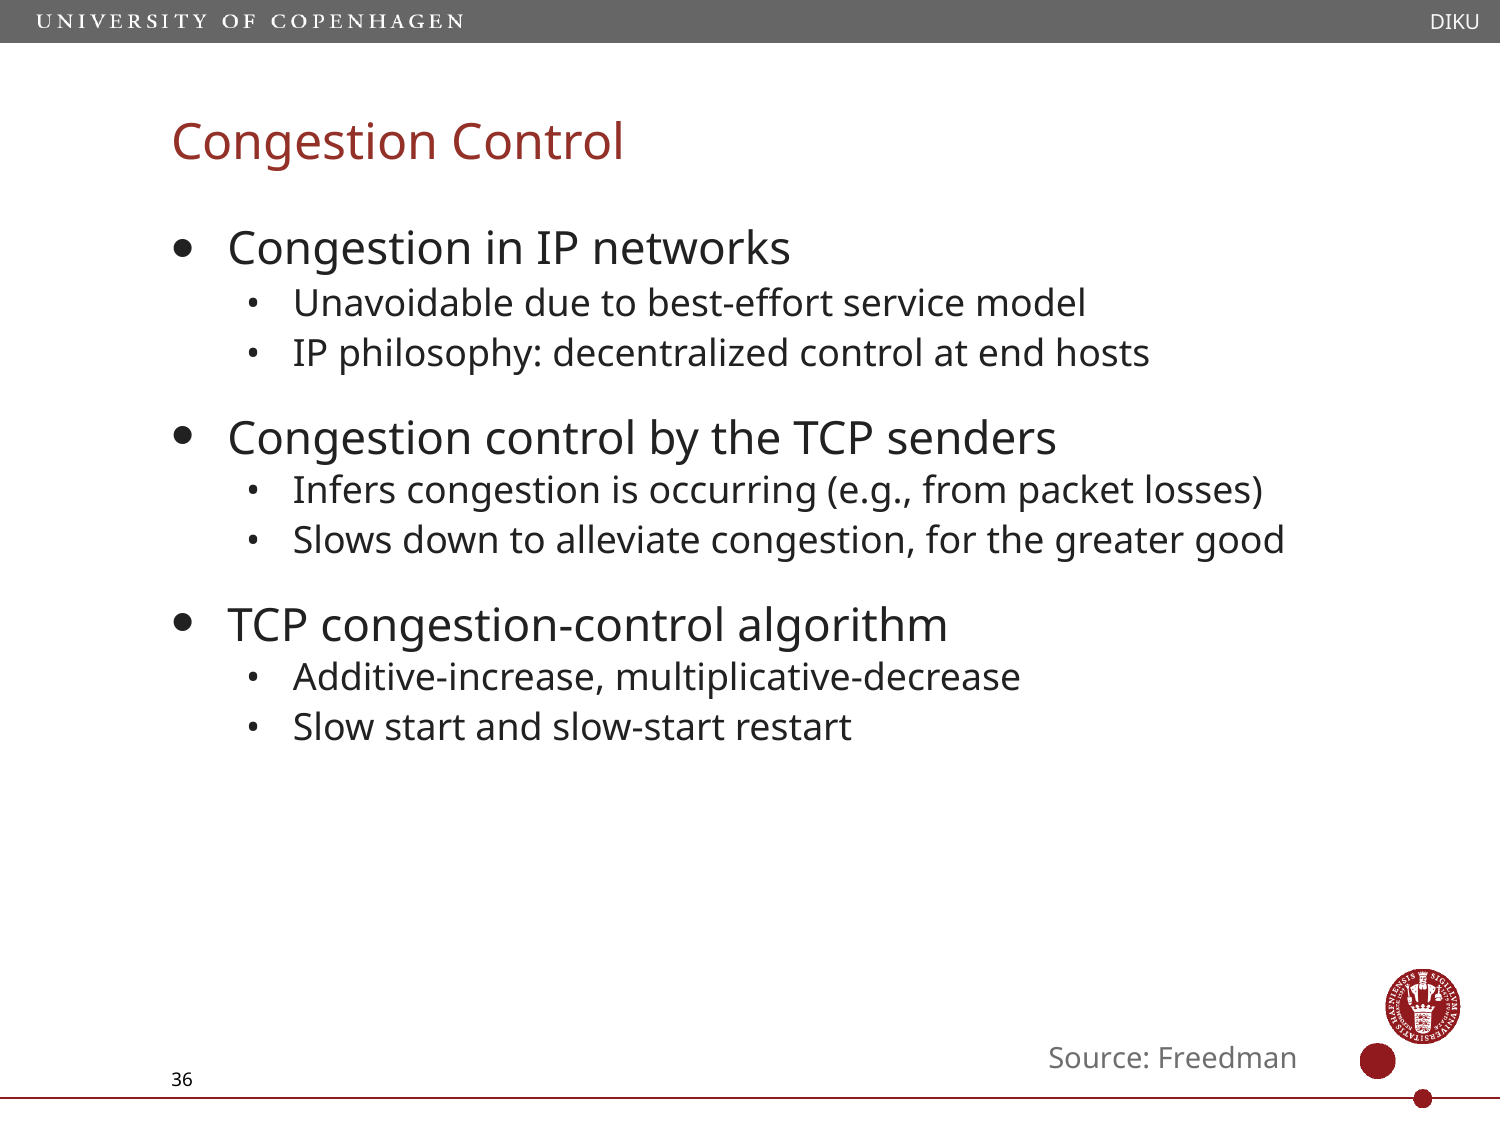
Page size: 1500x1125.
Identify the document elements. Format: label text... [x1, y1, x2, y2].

text_box DIKU [469, 0, 1495, 43]
text_box Source: Freedman [1033, 1031, 1341, 1083]
picture [0, 910, 1500, 1122]
text_box <number> [171, 1067, 522, 1092]
list Congestion in IP networks Unavoidable due to best-effort service model IP philosophy: decentralized control at end hosts Congestion control by the TCP senders Infers congestion is occurring (e.g., from packet losses) Slows down to alleviate congestion, for the greater good TCP congestion-control algorithm Additive-increase, multiplicative-decrease Slow start and slow-start restart [171, 225, 1329, 900]
title Congestion Control [171, 75, 1329, 171]
